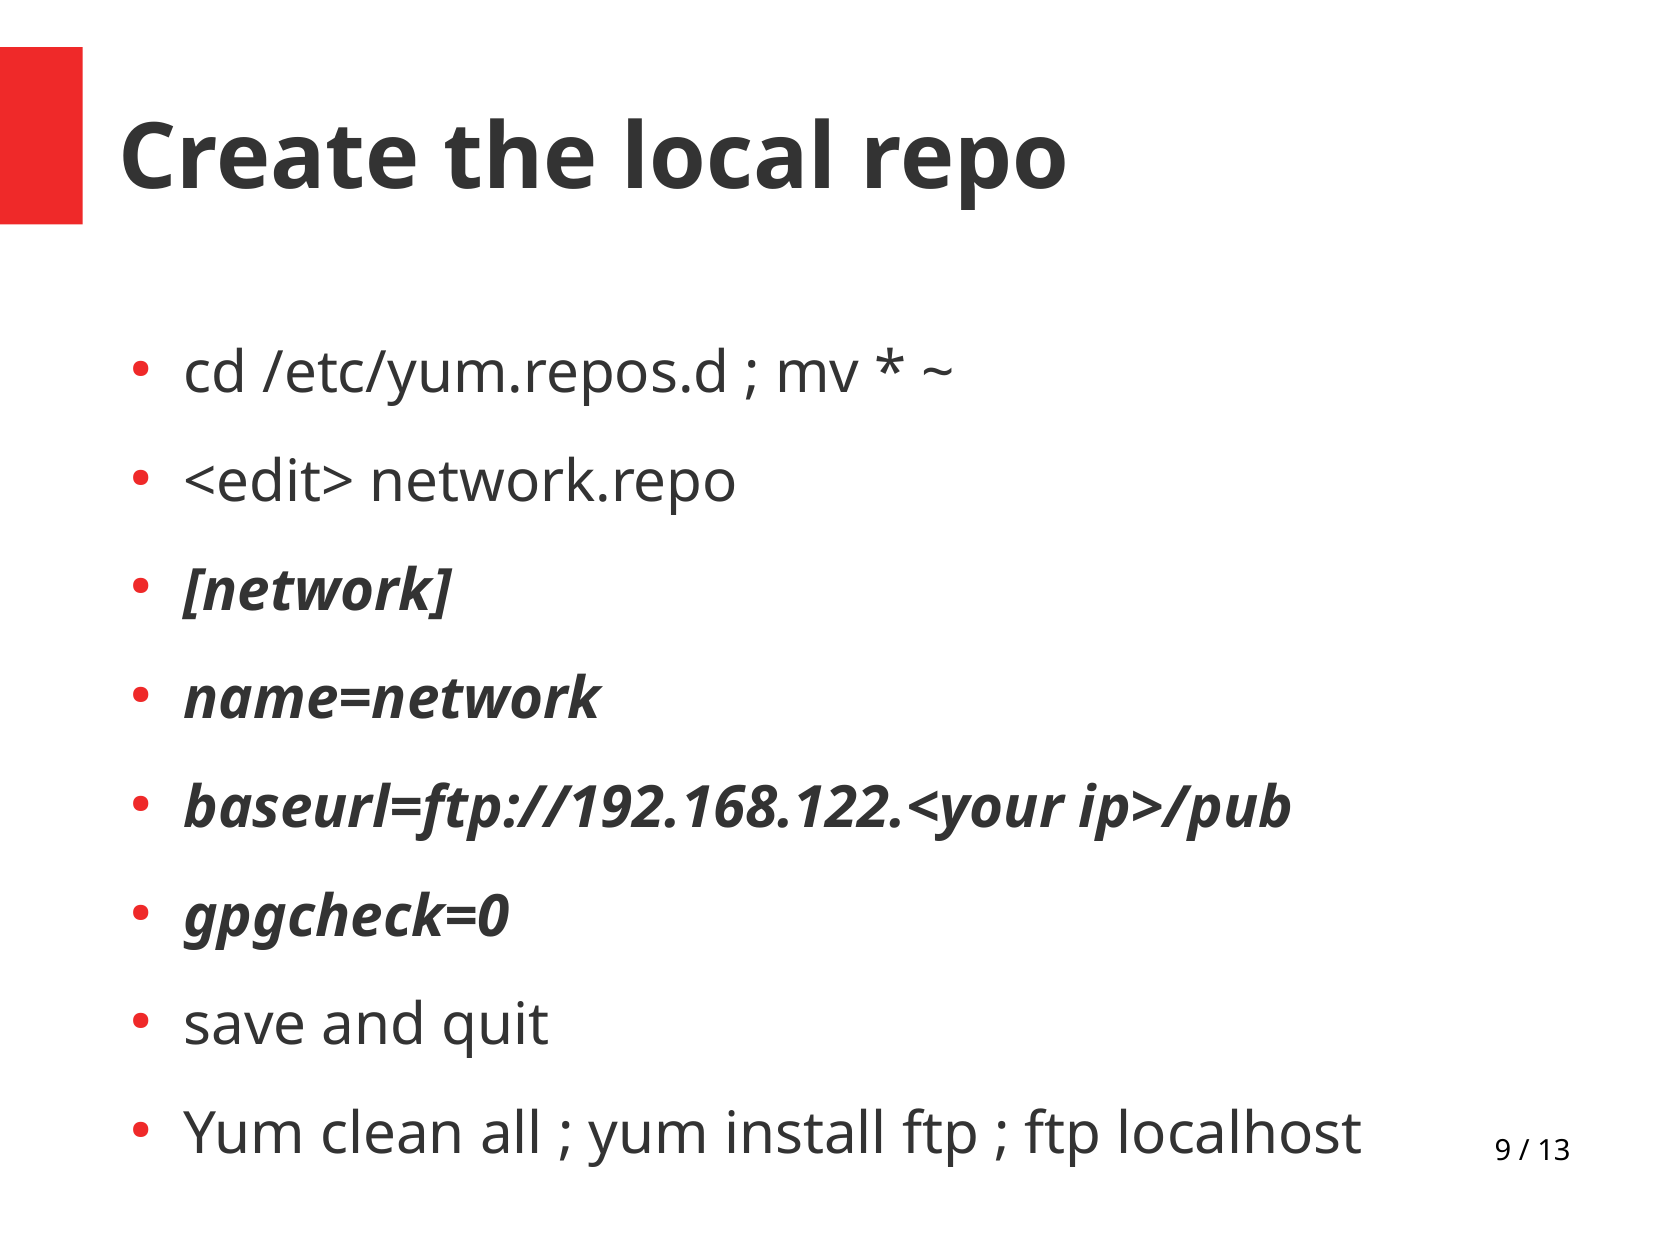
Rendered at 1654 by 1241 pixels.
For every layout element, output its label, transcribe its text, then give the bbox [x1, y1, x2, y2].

title Create the local repo [118, 49, 1571, 257]
list cd /etc/yum.repos.d ; mv * ~ <edit> network.repo [network] name=network baseurl=ftp://192.168.122.<your ip>/pub gpgcheck=0 save and quit Yum clean all ; yum install ftp ; ftp localhost [112, 330, 1546, 1096]
